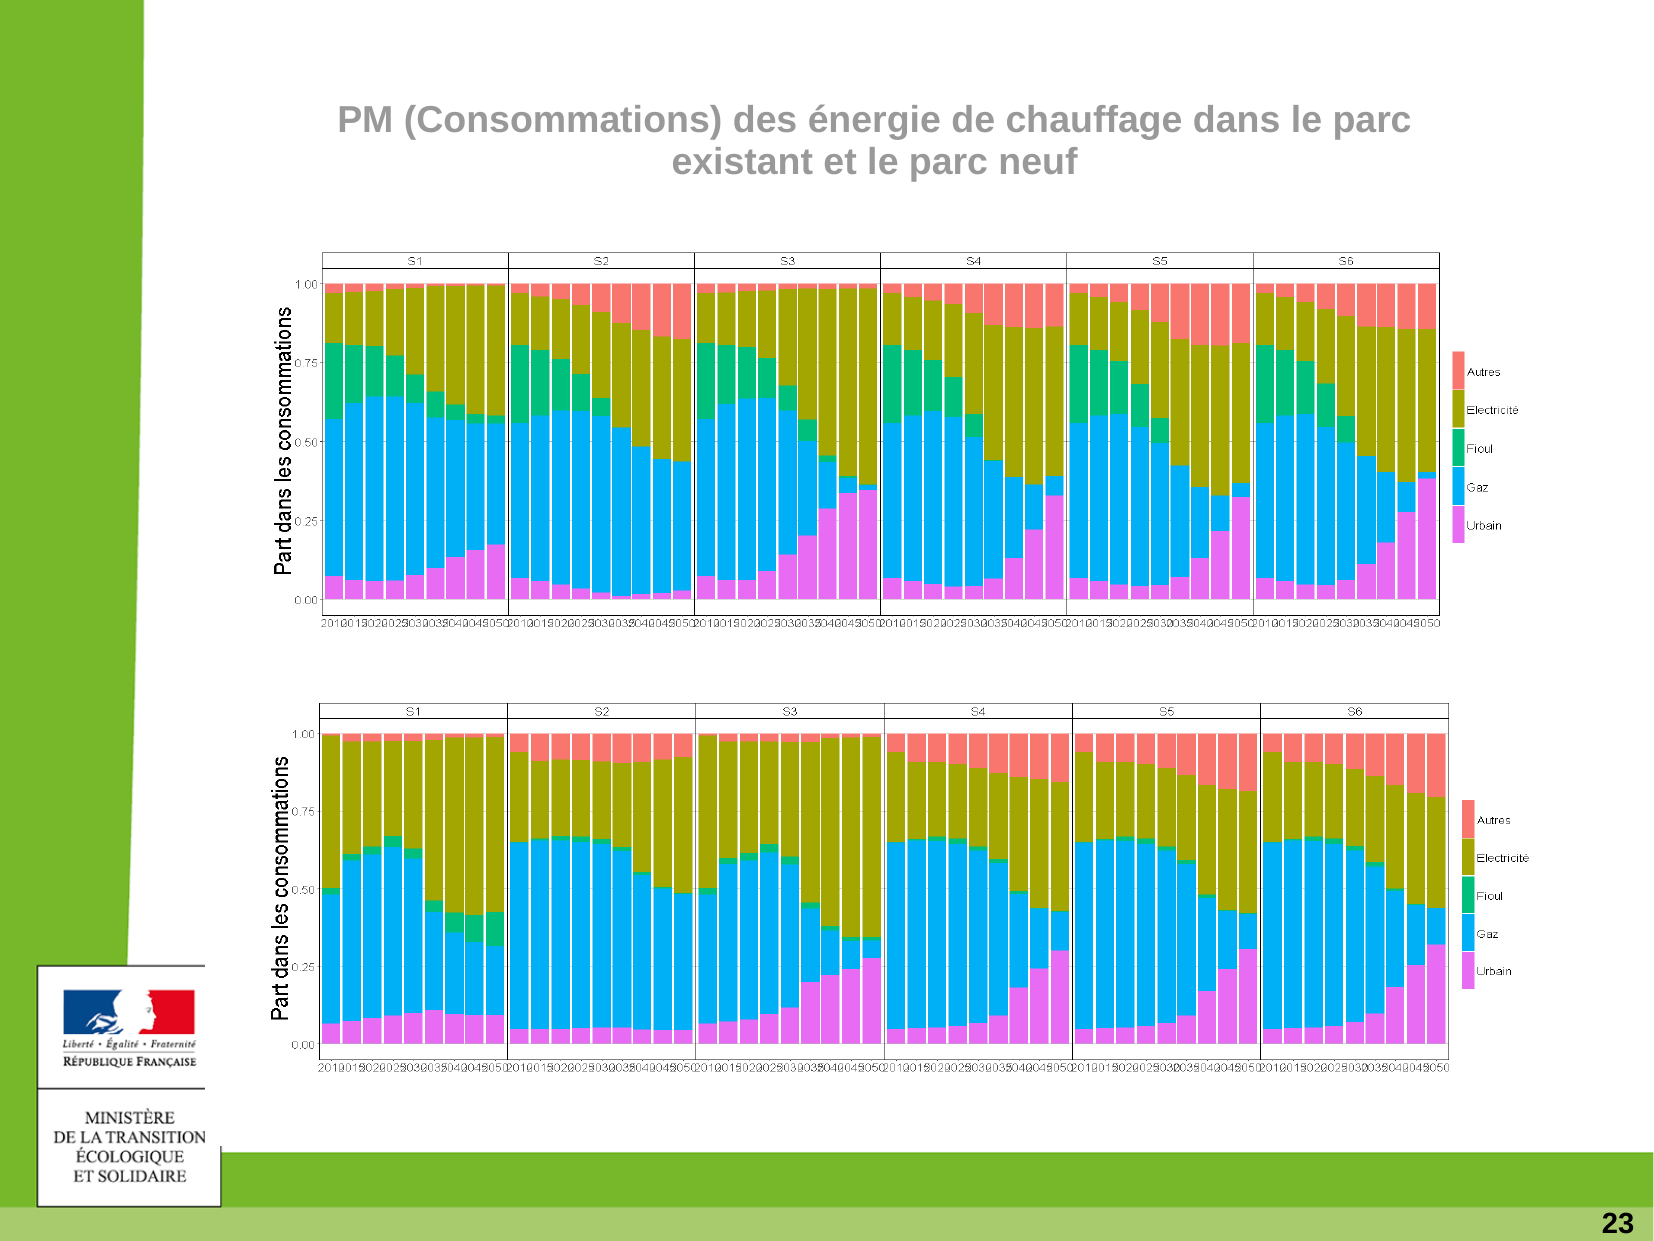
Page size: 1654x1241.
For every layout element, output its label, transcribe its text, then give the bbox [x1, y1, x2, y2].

picture [0, 0, 1654, 1241]
text_box PM (Consommations) des énergie de chauffage dans le parc existant et le parc neuf [303, 91, 1447, 214]
